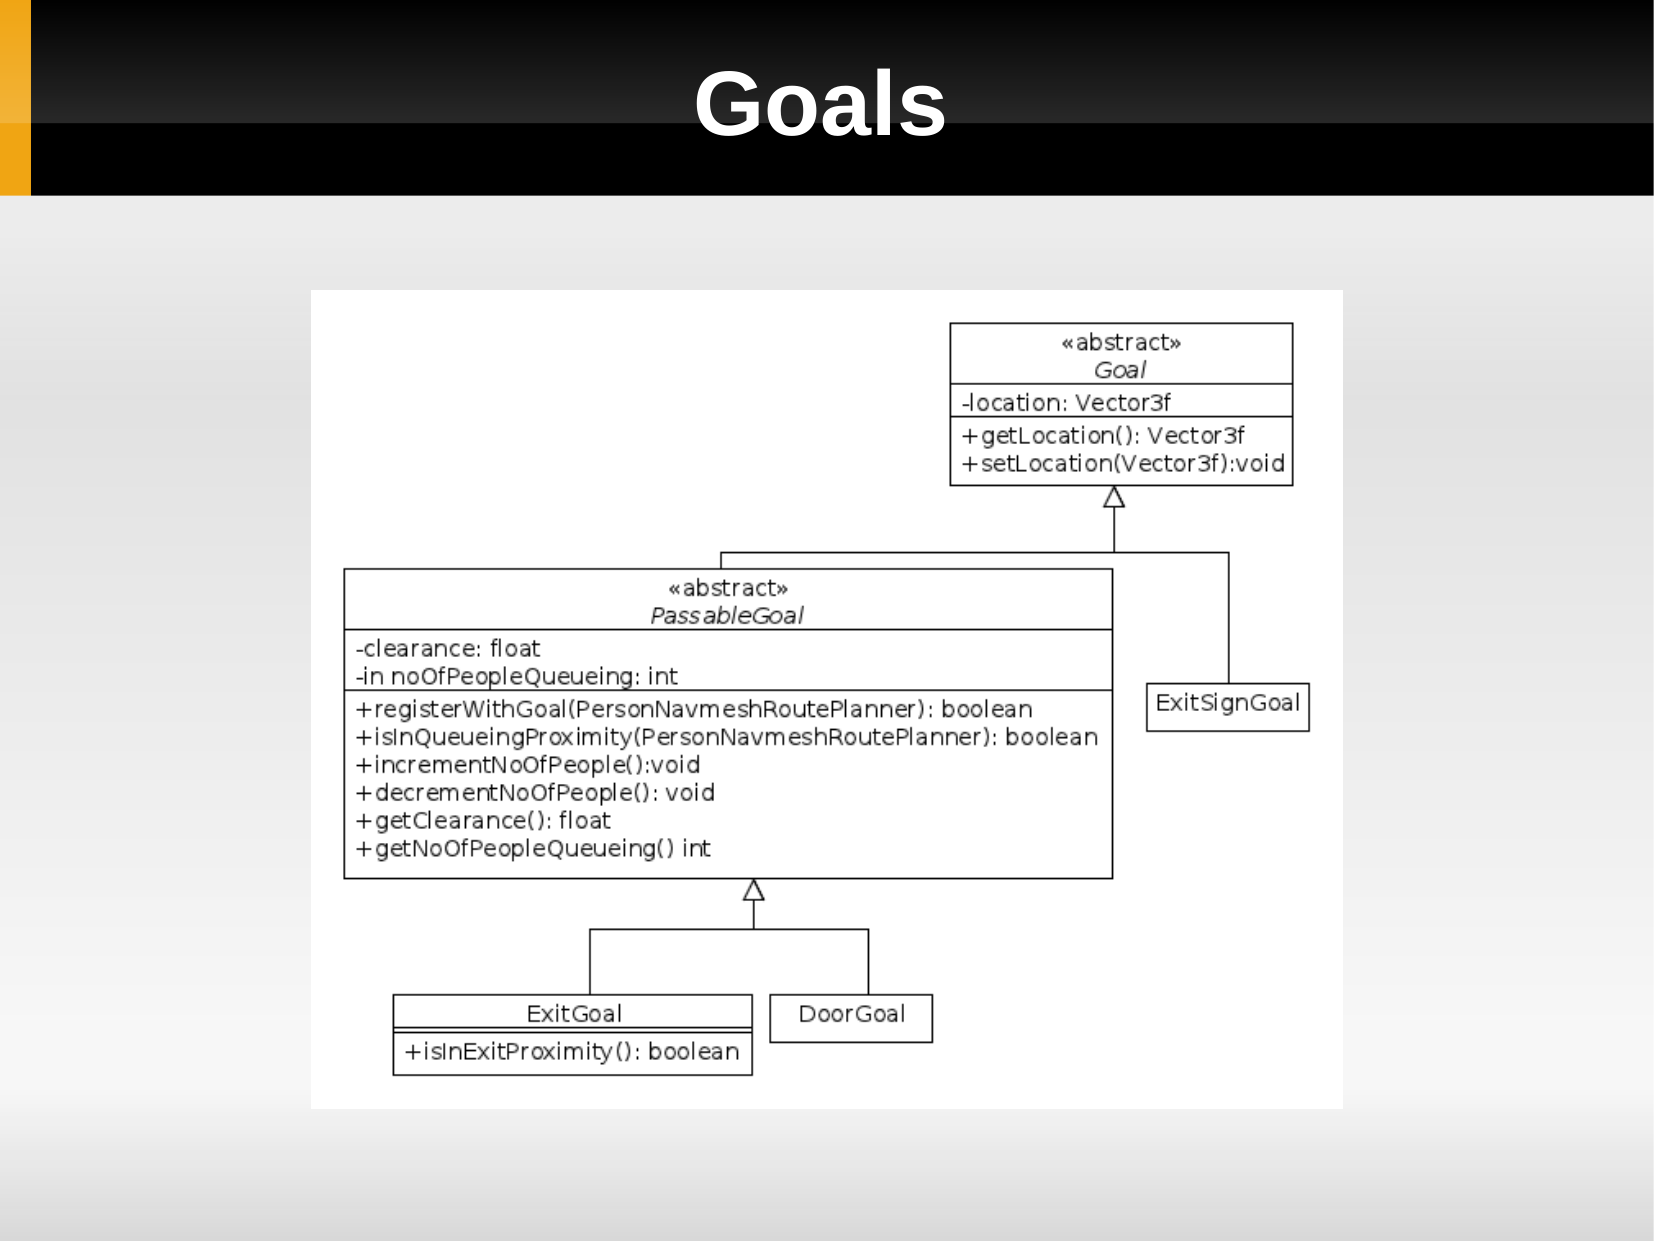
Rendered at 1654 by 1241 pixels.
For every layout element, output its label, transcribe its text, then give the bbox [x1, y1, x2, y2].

picture [0, 0, 1654, 1241]
title Goals [76, 0, 1565, 208]
